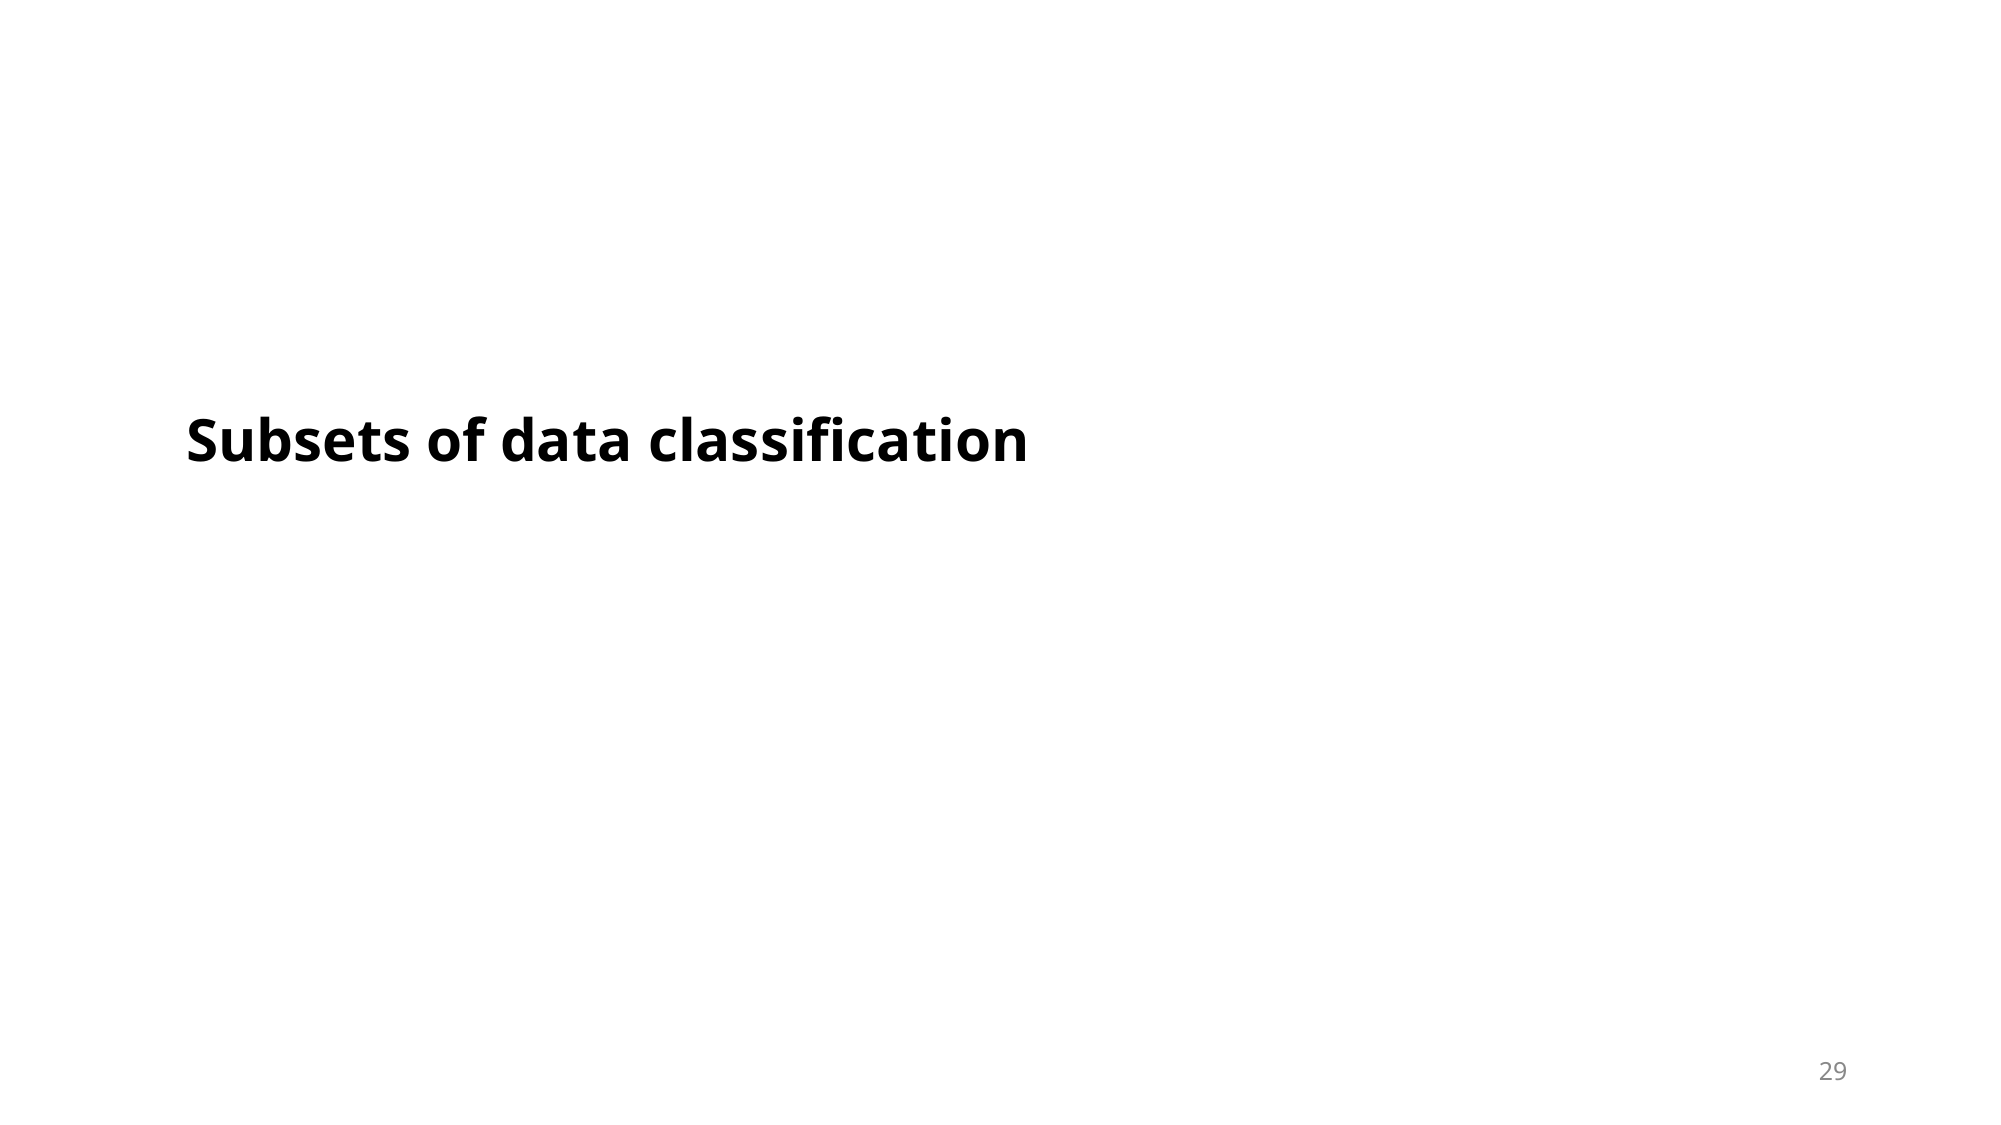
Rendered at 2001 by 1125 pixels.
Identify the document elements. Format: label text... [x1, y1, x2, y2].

slide_number 1 [1412, 1042, 1863, 1103]
text_box Subsets of data classification [171, 395, 1867, 481]
